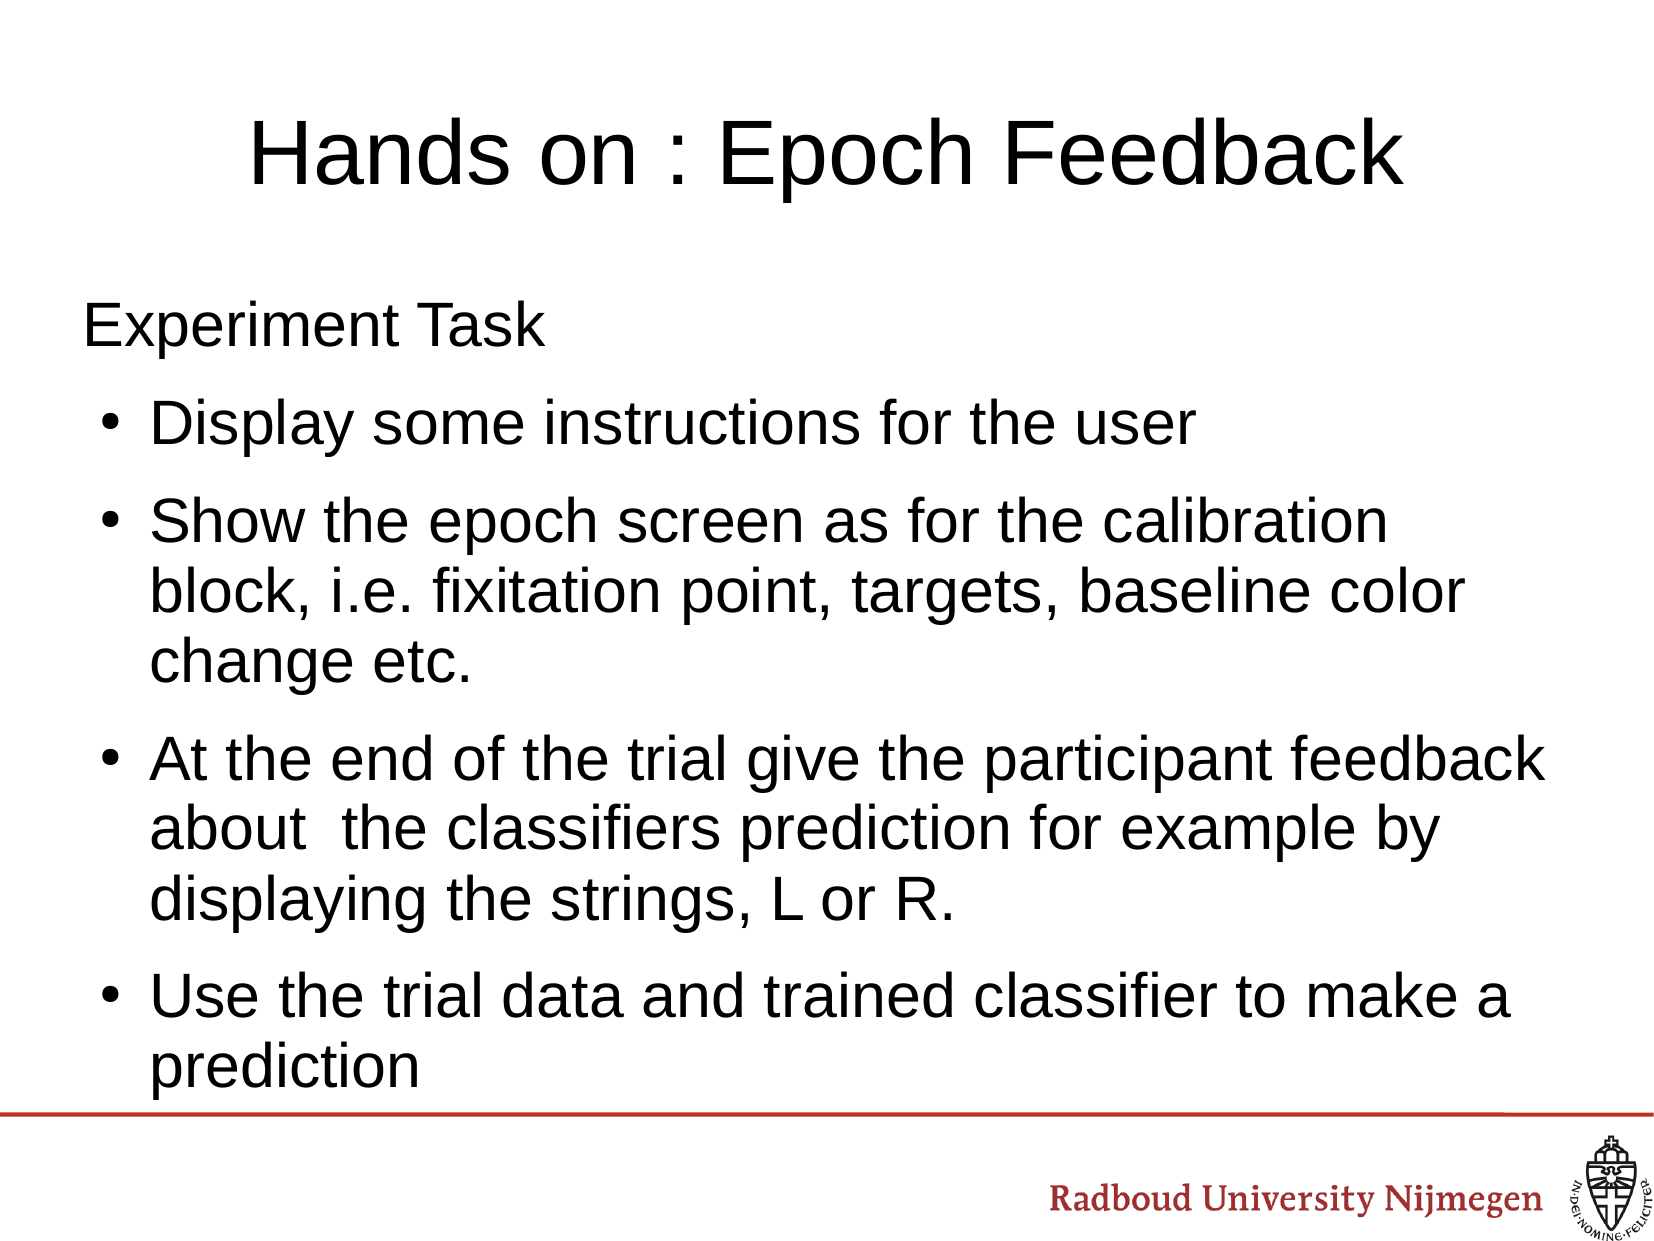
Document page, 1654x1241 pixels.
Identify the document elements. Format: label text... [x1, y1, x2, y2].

picture [1050, 1134, 1654, 1241]
list Experiment Task Display some instructions for the user Show the epoch screen as for the calibration block, i.e. fixitation point, targets, baseline color change etc. At the end of the trial give the participant feedback about the classifiers prediction for example by displaying the strings, L or R. Use the trial data and trained classifier to make a prediction [82, 290, 1571, 1109]
title Hands on : Epoch Feedback [82, 49, 1571, 257]
